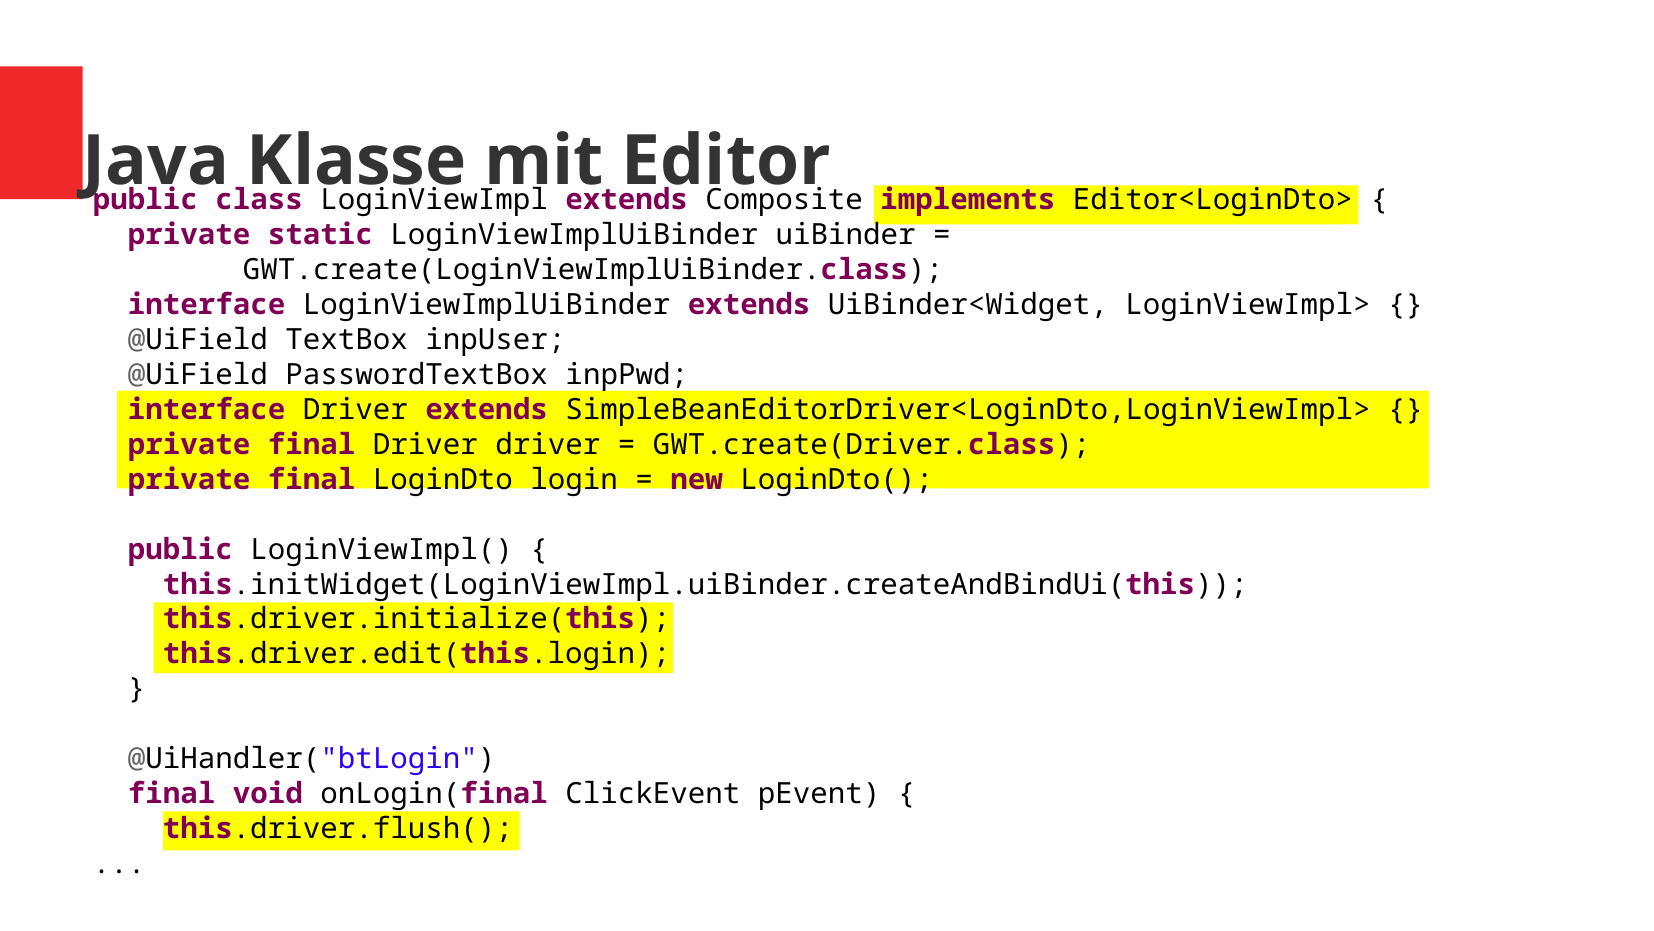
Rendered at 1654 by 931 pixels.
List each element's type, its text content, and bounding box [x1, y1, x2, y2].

title Java Klasse mit Editor [82, 33, 1571, 172]
text_box public class LoginViewImpl extends Composite implements Editor<LoginDto> { private static LoginViewImplUiBinder uiBinder = GWT.create(LoginViewImplUiBinder.class); interface LoginViewImplUiBinder extends UiBinder<Widget, LoginViewImpl> {} @UiField TextBox inpUser; @UiField PasswordTextBox inpPwd; interface Driver extends SimpleBeanEditorDriver<LoginDto,LoginViewImpl> {} private final Driver driver = GWT.create(Driver.class); private final LoginDto login = new LoginDto(); public LoginViewImpl() { this.initWidget(LoginViewImpl.uiBinder.createAndBindUi(this)); this.driver.initialize(this); this.driver.edit(this.login); } @UiHandler("btLogin") final void onLogin(final ClickEvent pEvent) { this.driver.flush(); ... [78, 172, 1576, 888]
